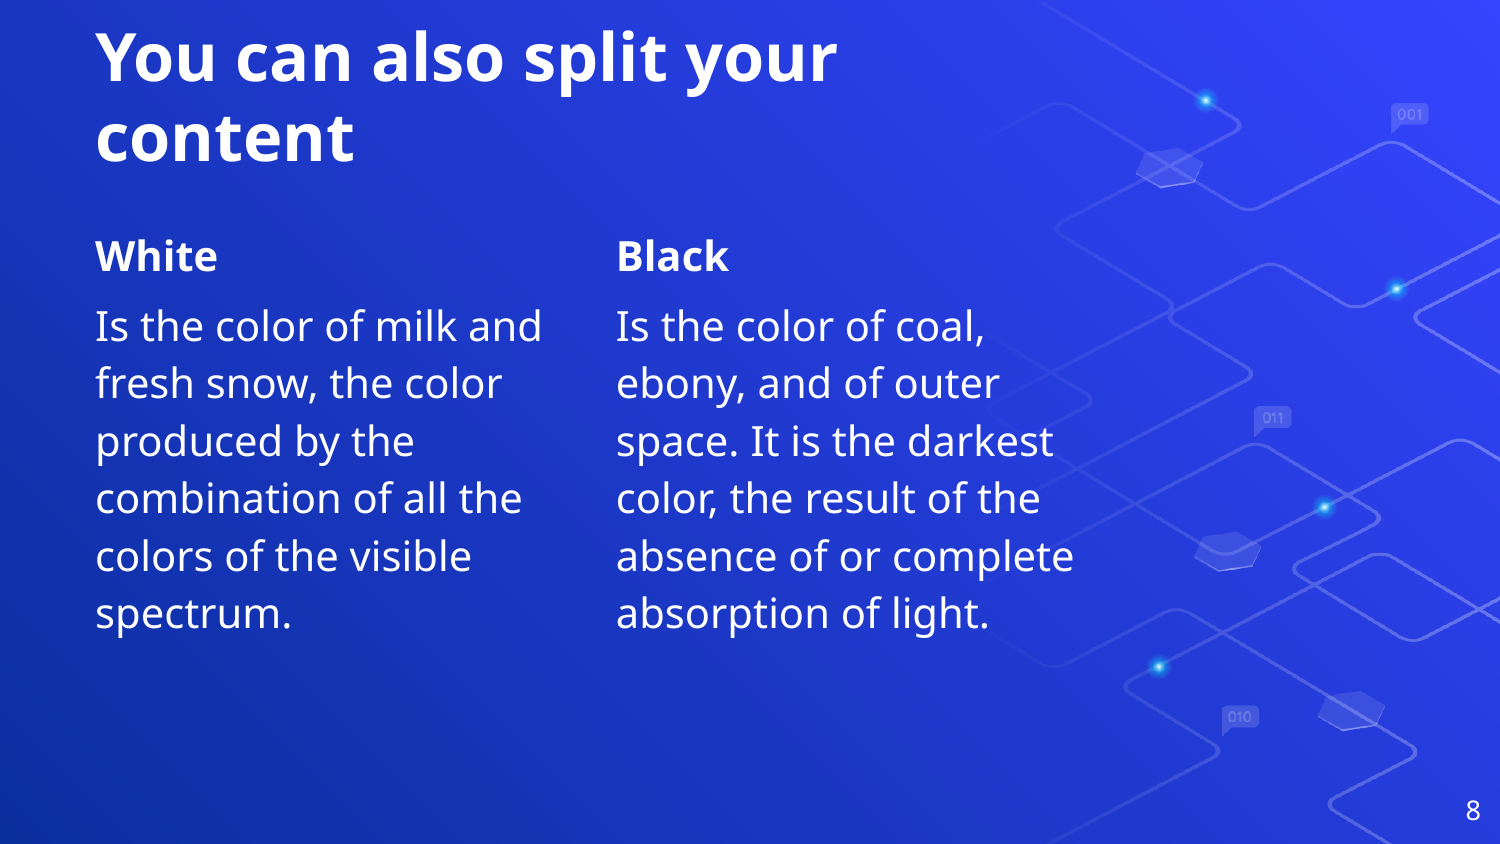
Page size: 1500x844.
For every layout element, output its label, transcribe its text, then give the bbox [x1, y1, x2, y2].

title You can also split your content [95, 33, 1096, 175]
picture [0, 0, 1500, 844]
list Black Is the color of coal, ebony, and of outer space. It is the darkest color, the result of the absence of or complete absorption of light. [615, 221, 1082, 740]
list White Is the color of milk and fresh snow, the color produced by the combination of all the colors of the visible spectrum. [95, 221, 562, 740]
slide_number <number> [1391, 779, 1482, 844]
